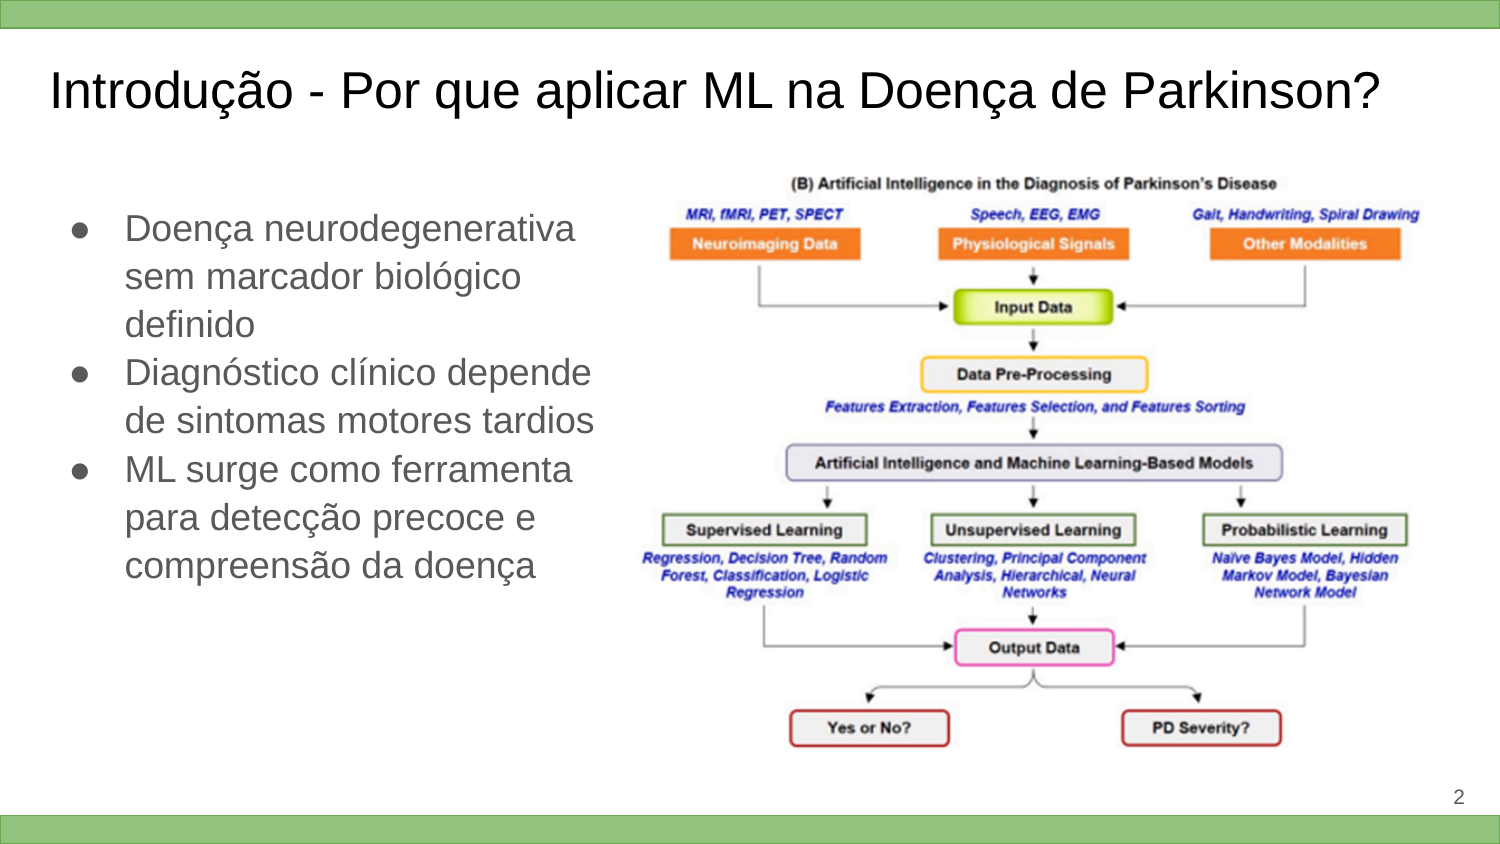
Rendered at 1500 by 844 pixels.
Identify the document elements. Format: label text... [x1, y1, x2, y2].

title Introdução - Por que aplicar ML na Doença de Parkinson? [34, 46, 1433, 141]
slide_number <number> [1389, 764, 1480, 830]
text_box [0, 815, 1500, 844]
text_box [0, 0, 1500, 28]
list Doença neurodegenerativa sem marcador biológico definido Diagnóstico clínico depende de sintomas motores tardios ML surge como ferramenta para detecção precoce e compreensão da doença [34, 185, 634, 747]
picture [634, 158, 1463, 773]
